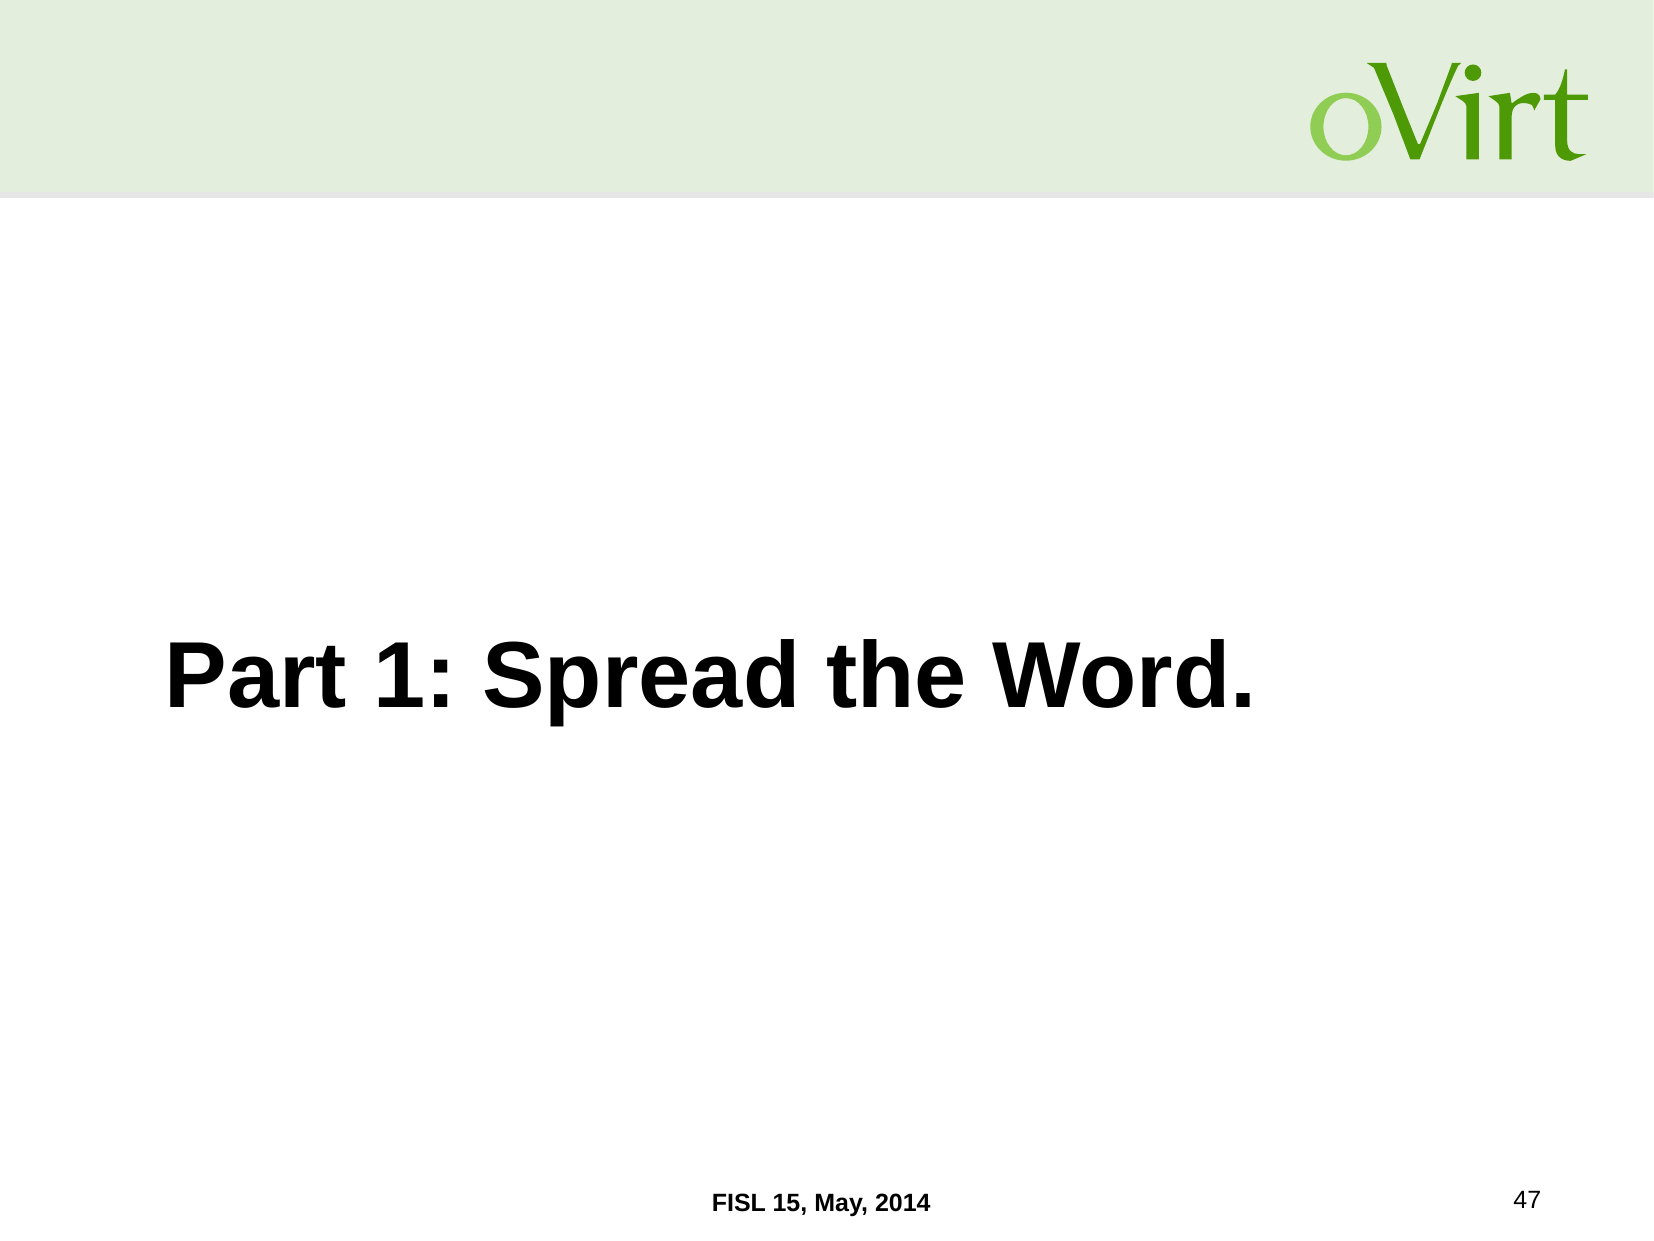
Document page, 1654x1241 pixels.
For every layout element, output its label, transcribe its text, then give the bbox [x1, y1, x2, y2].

text_box Part 1: Spread the Word. [150, 615, 1654, 750]
